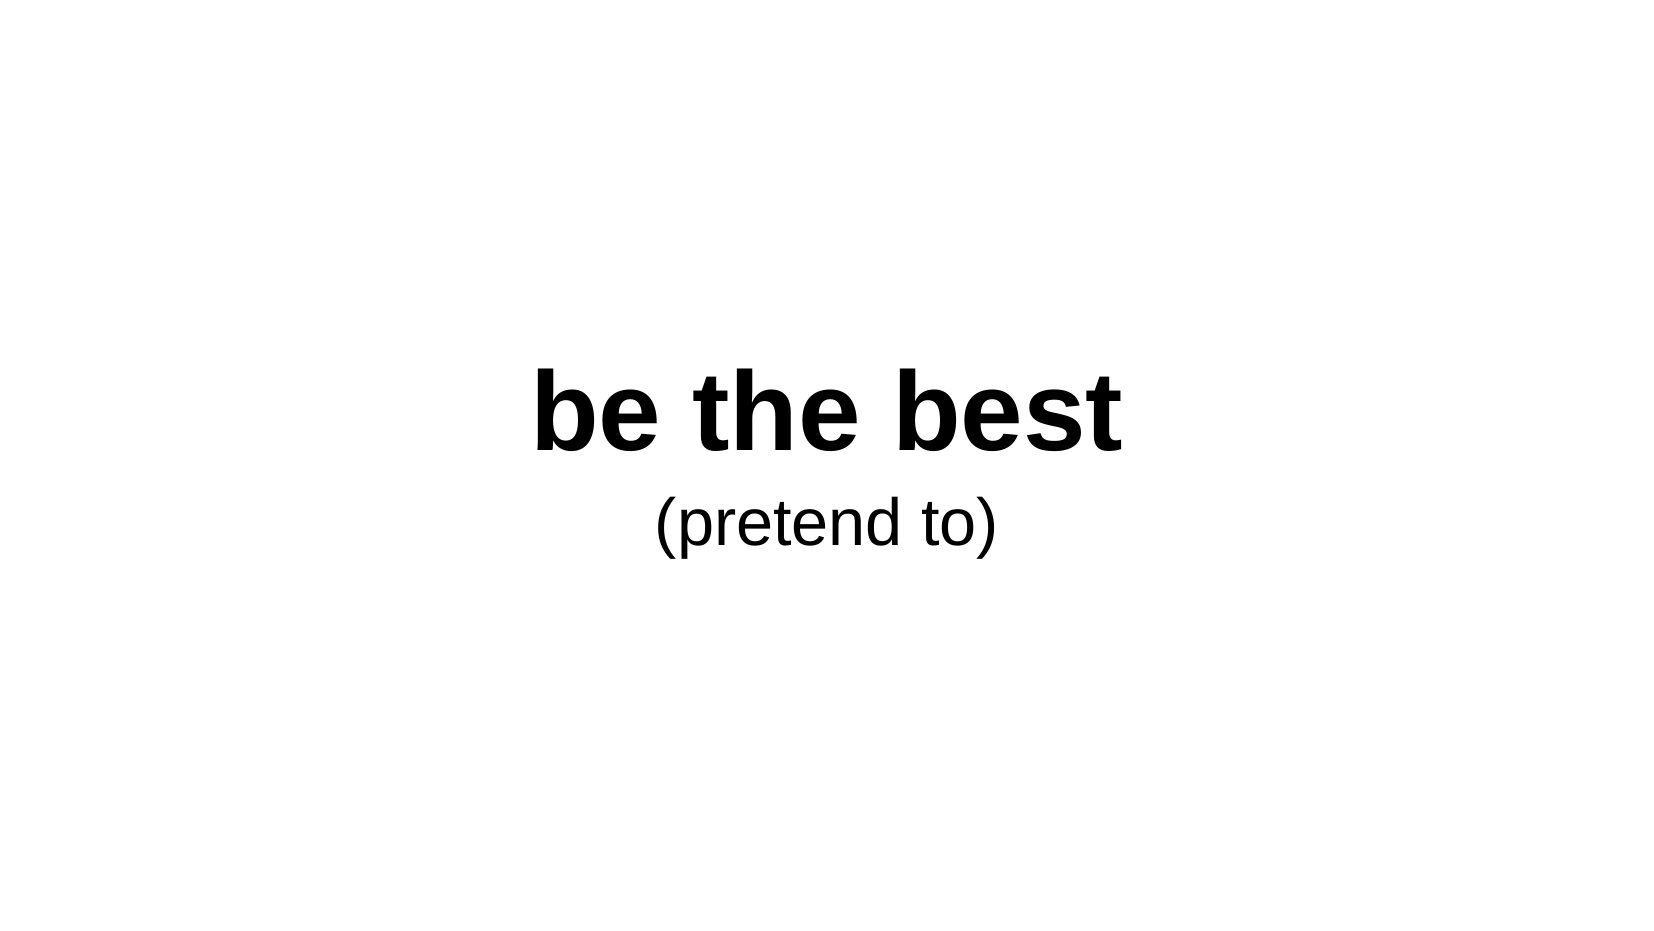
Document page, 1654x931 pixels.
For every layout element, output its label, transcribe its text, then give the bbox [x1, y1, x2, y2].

subtitle (pretend to) [82, 428, 1572, 618]
title be the best [82, 333, 1571, 428]
